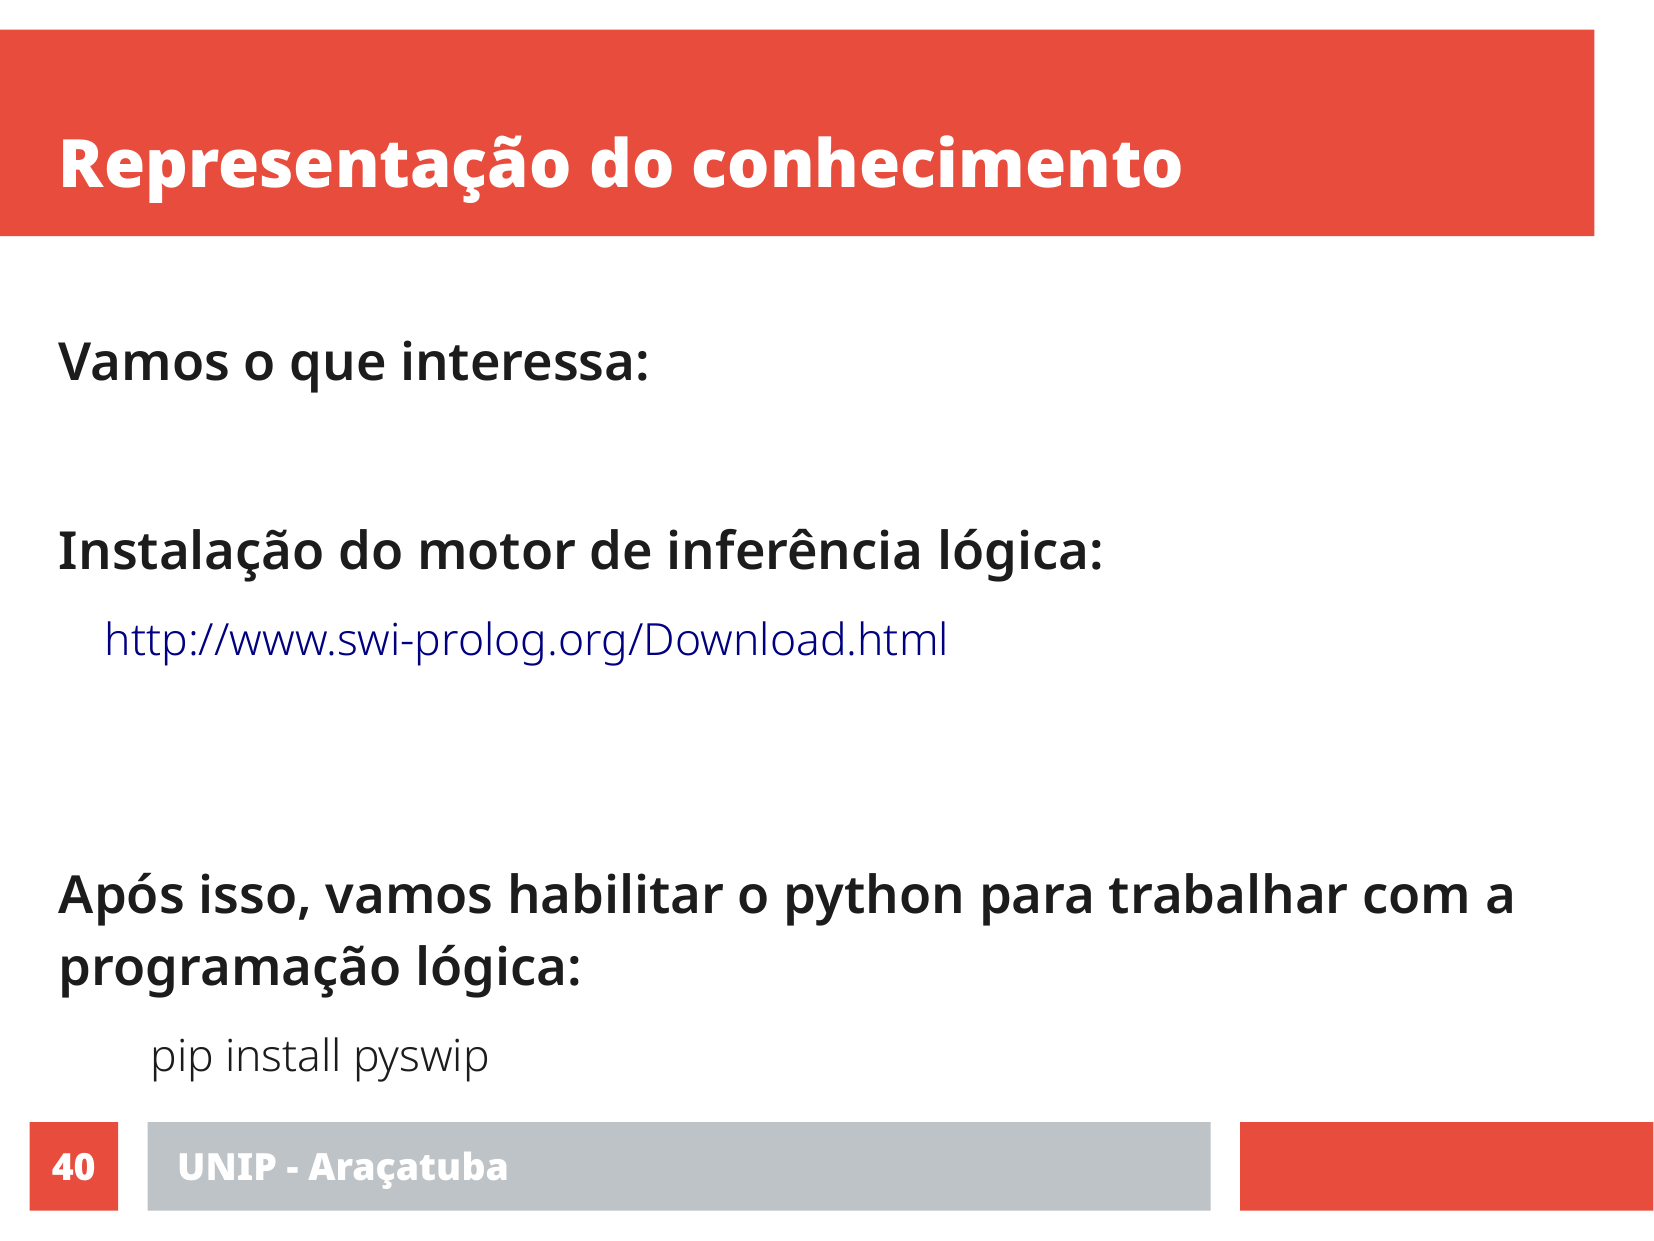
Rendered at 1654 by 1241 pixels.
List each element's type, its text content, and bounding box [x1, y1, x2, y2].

list Vamos o que interessa: Instalação do motor de inferência lógica: http://www.swi-prolog.org/Download.html Após isso, vamos habilitar o python para trabalhar com a programação lógica: pip install pyswip [59, 324, 1565, 1093]
title Representação do conhecimento [59, 59, 1595, 207]
